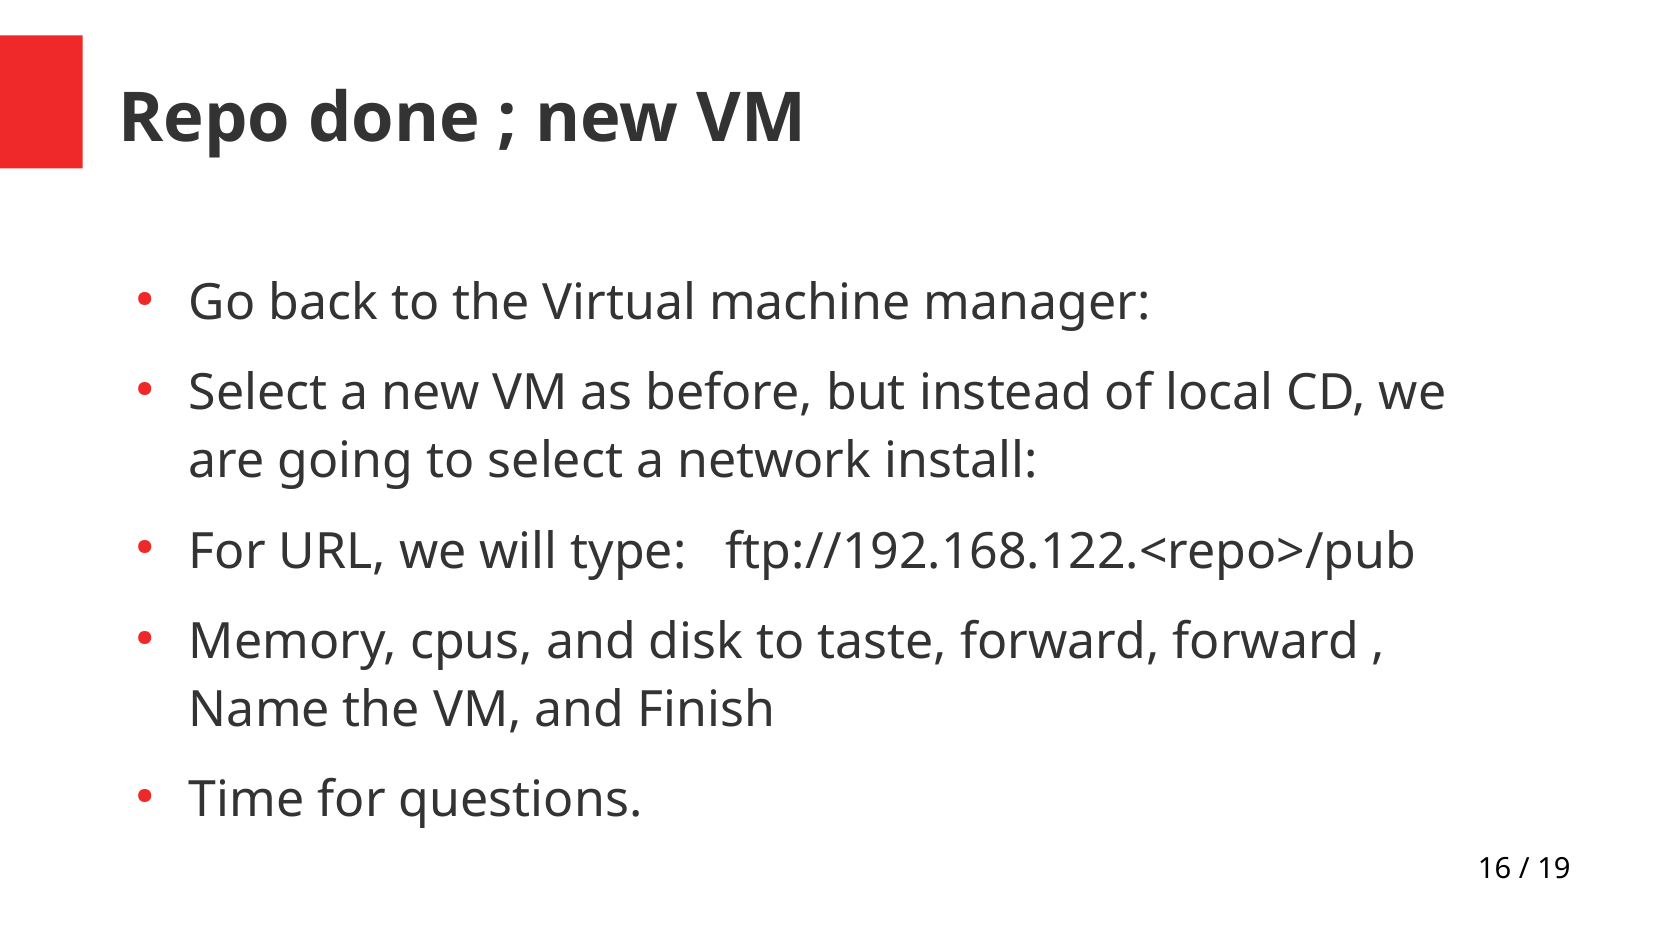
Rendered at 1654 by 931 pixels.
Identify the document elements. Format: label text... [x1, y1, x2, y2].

title Repo done ; new VM [118, 37, 1571, 193]
list Go back to the Virtual machine manager: Select a new VM as before, but instead of local CD, we are going to select a network install: For URL, we will type: ftp://192.168.122.<repo>/pub Memory, cpus, and disk to taste, forward, forward , Name the VM, and Finish Time for questions. [118, 265, 1536, 806]
